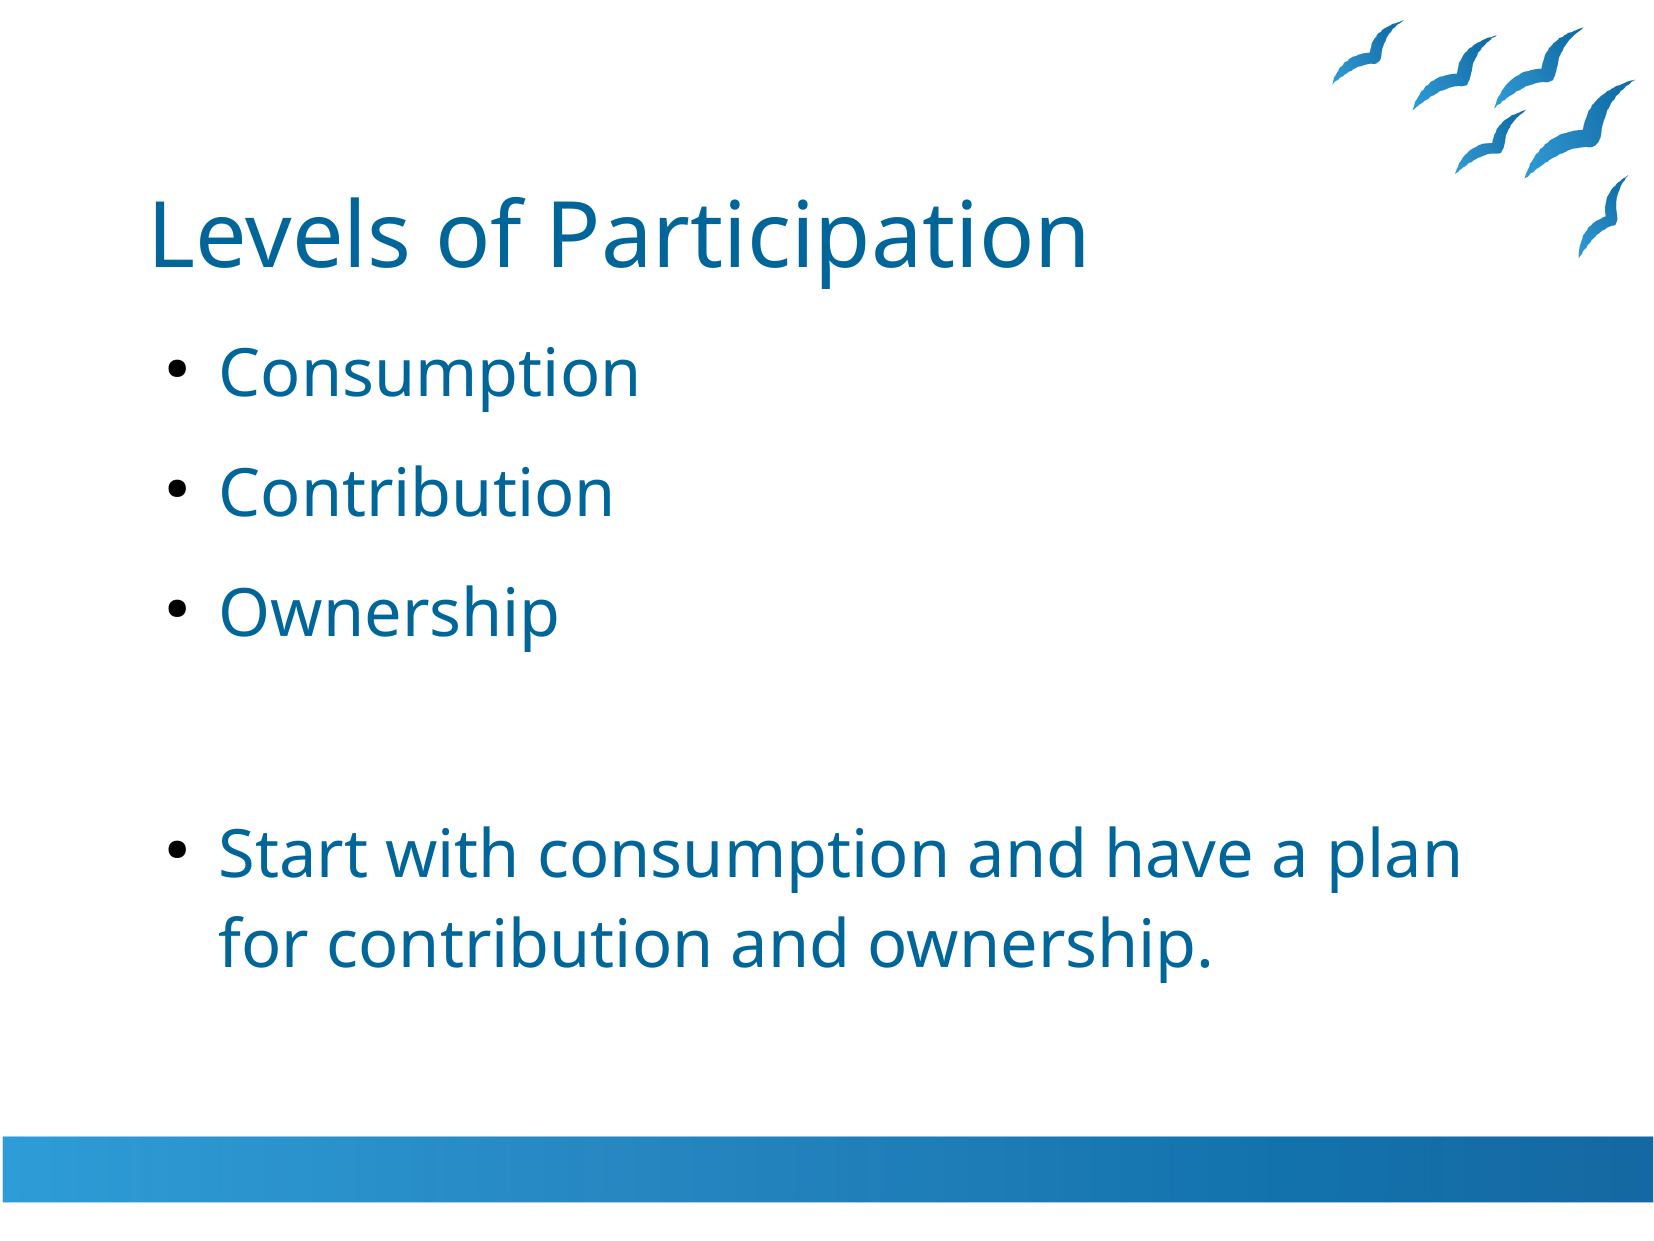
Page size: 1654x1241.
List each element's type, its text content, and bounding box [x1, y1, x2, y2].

picture [0, 0, 1654, 1241]
title Levels of Participation [147, 177, 1506, 287]
list Consumption Contribution Ownership Start with consumption and have a plan for contribution and ownership. [147, 324, 1506, 1045]
